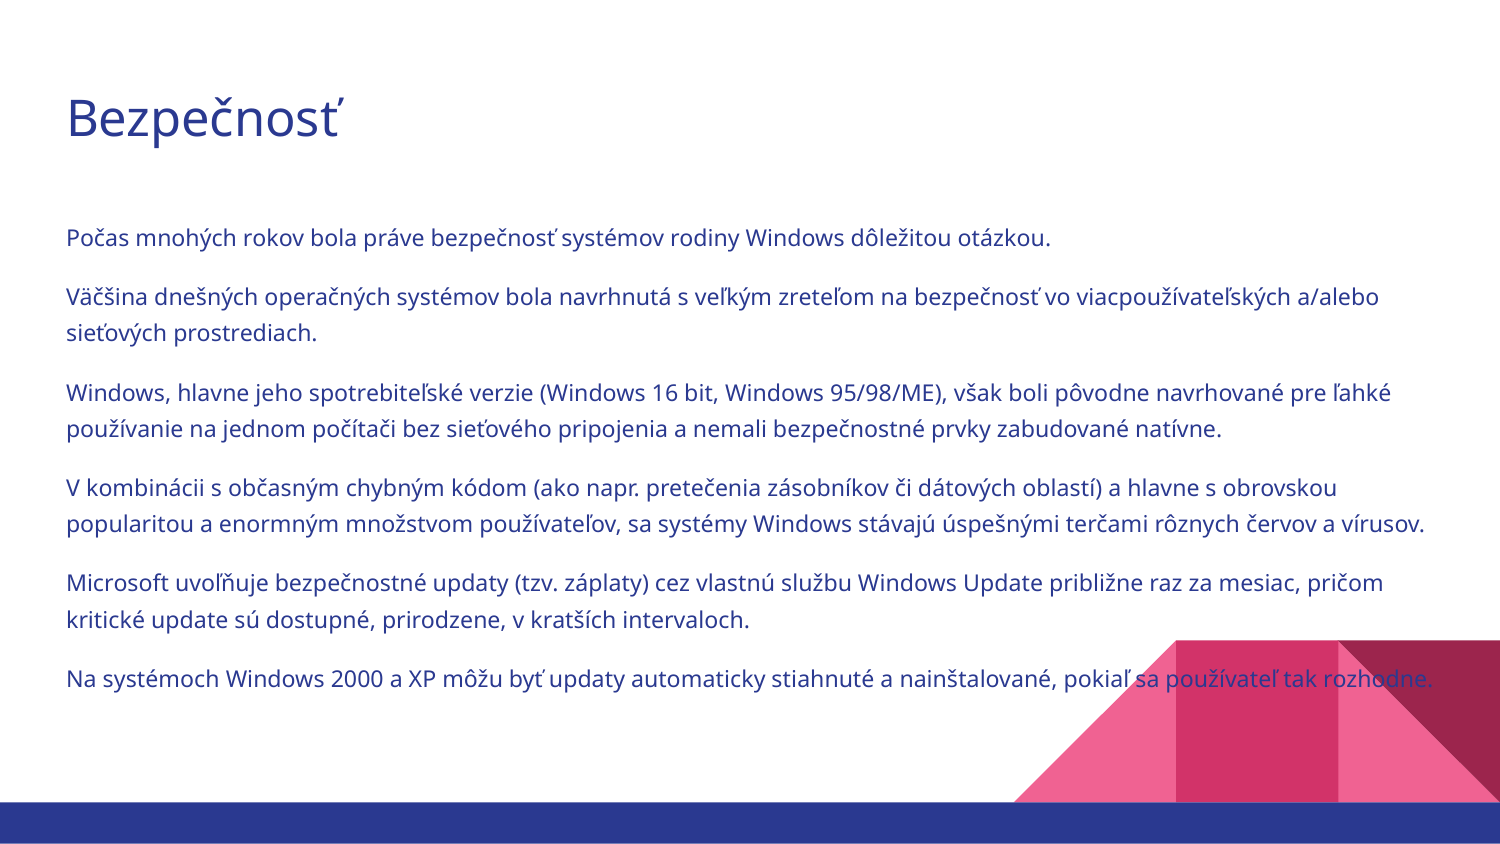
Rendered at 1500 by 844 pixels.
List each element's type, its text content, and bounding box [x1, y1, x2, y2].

list Počas mnohých rokov bola práve bezpečnosť systémov rodiny Windows dôležitou otázkou. Väčšina dnešných operačných systémov bola navrhnutá s veľkým zreteľom na bezpečnosť vo viacpoužívateľských a/alebo sieťových prostrediach. Windows, hlavne jeho spotrebiteľské verzie (Windows 16 bit, Windows 95/98/ME), však boli pôvodne navrhované pre ľahké používanie na jednom počítači bez sieťového pripojenia a nemali bezpečnostné prvky zabudované natívne. V kombinácii s občasným chybným kódom (ako napr. pretečenia zásobníkov či dátových oblastí) a hlavne s obrovskou popularitou a enormným množstvom používateľov, sa systémy Windows stávajú úspešnými terčami rôznych červov a vírusov. Microsoft uvoľňuje bezpečnostné updaty (tzv. záplaty) cez vlastnú službu Windows Update približne raz za mesiac, pričom kritické update sú dostupné, prirodzene, v kratších intervaloch. Na systémoch Windows 2000 a XP môžu byť updaty automaticky stiahnuté a nainštalované, pokiaľ sa používateľ tak rozhodne. [51, 201, 1449, 750]
title Bezpečnosť [51, 67, 1449, 167]
